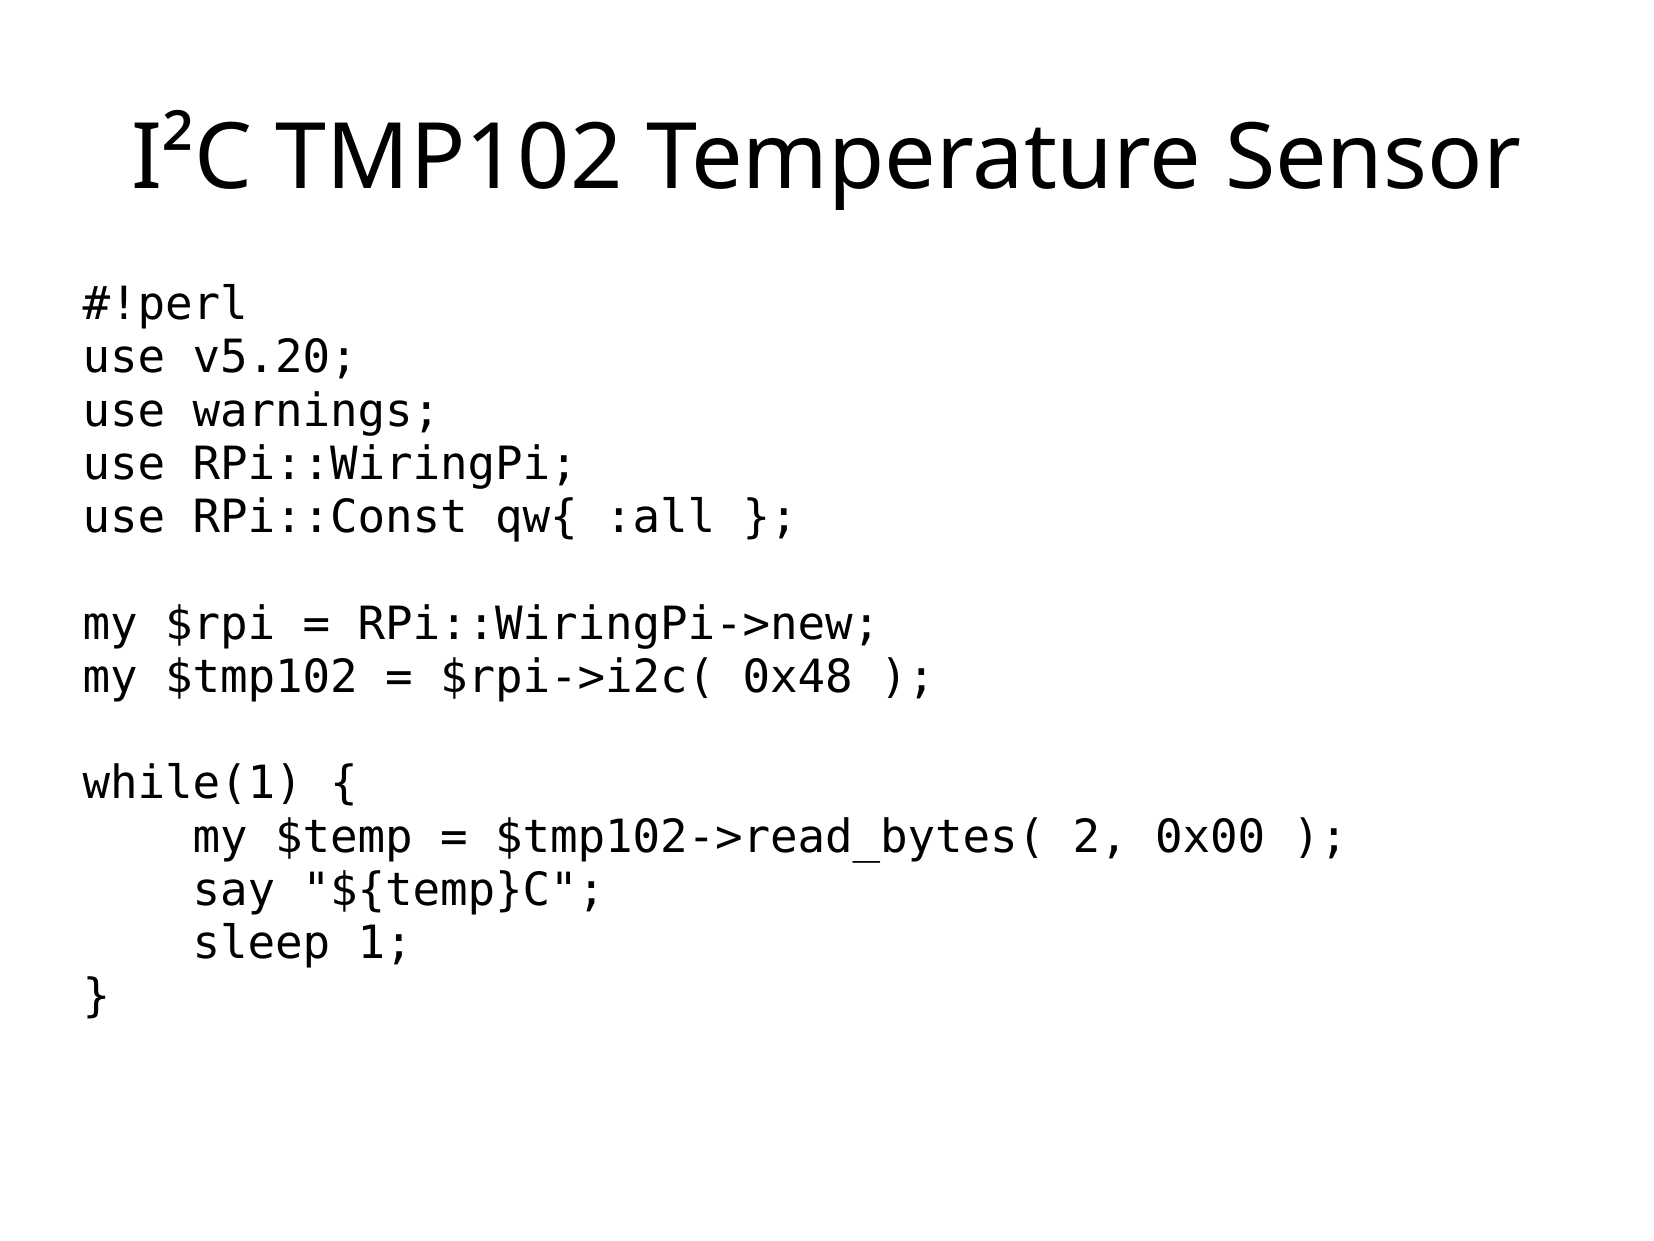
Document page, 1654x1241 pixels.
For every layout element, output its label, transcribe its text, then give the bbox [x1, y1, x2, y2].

title I²C TMP102 Temperature Sensor [82, 49, 1571, 257]
subtitle #!perl use v5.20; use warnings; use RPi::WiringPi; use RPi::Const qw{ :all }; my $rpi = RPi::WiringPi->new; my $tmp102 = $rpi->i2c( 0x48 ); while(1) { my $temp = $tmp102->read_bytes( 2, 0x00 ); say "${temp}C"; sleep 1; } [82, 276, 1571, 1023]
